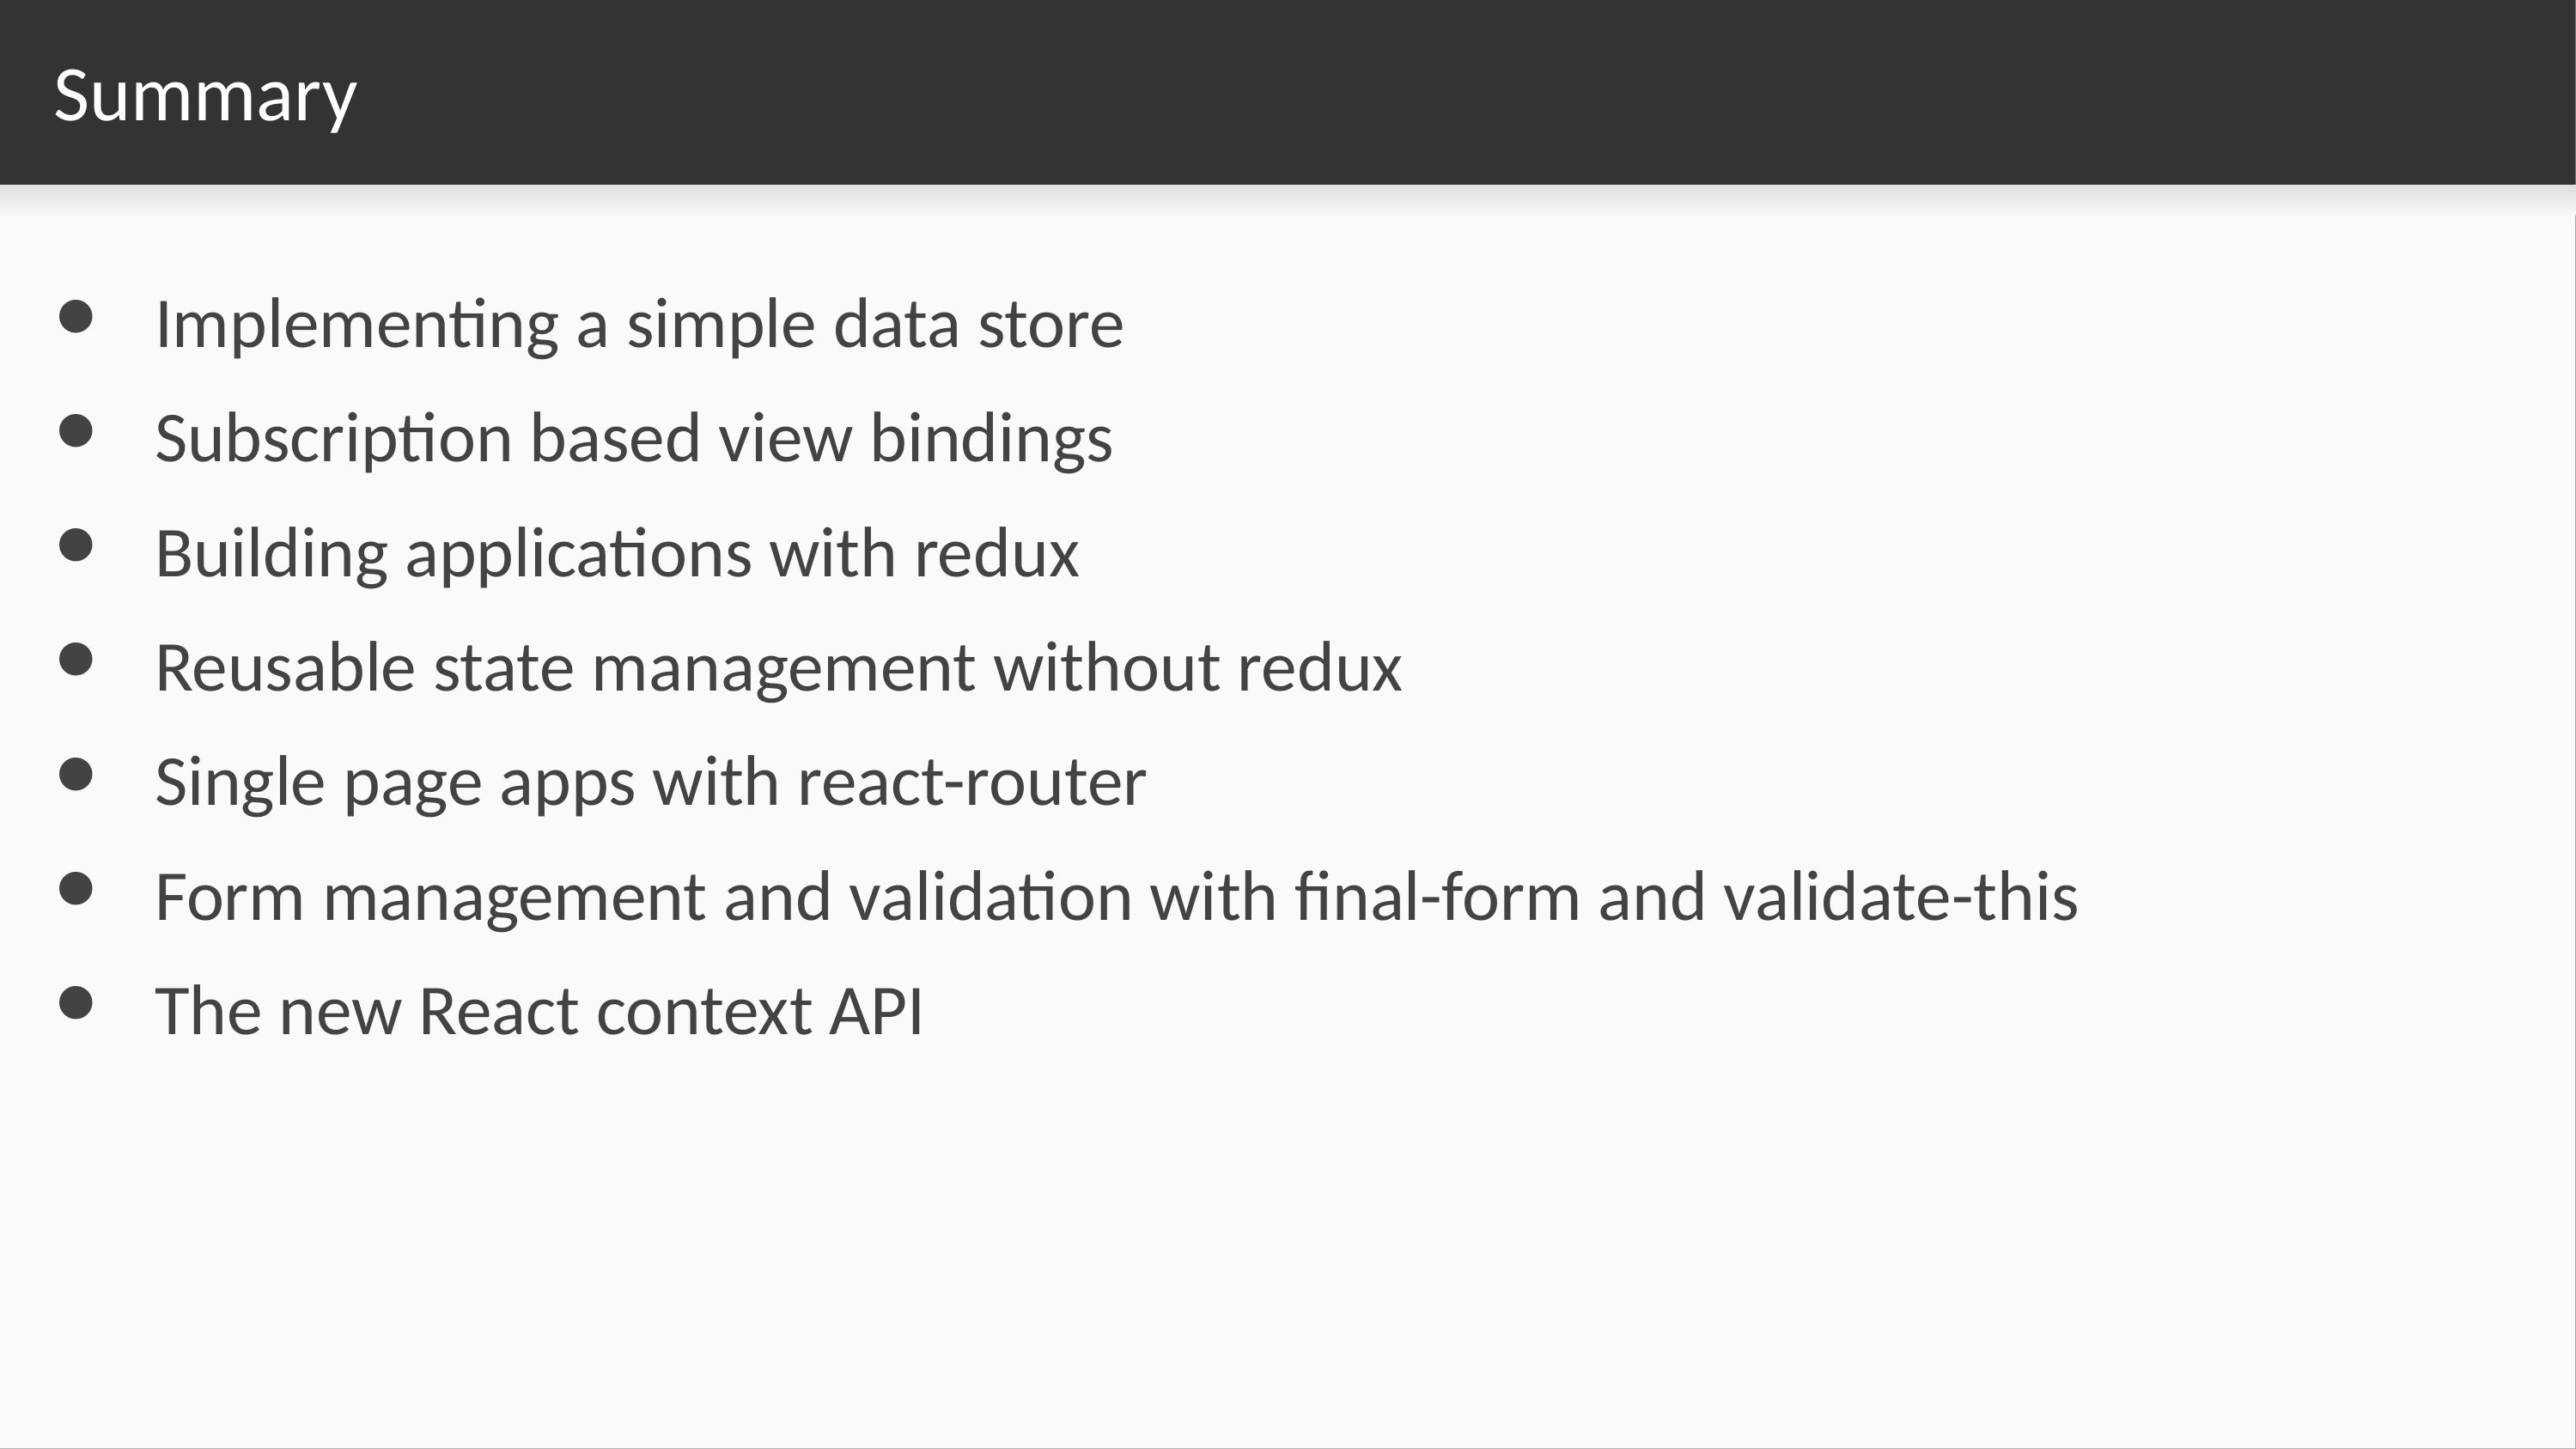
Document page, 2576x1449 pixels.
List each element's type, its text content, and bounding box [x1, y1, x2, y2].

list Implementing a simple data store Subscription based view bindings Building applications with redux Reusable state management without redux Single page apps with react-router Form management and validation with final-form and validate-this The new React context API [0, 250, 2456, 1384]
title Summary [27, 4, 2514, 174]
